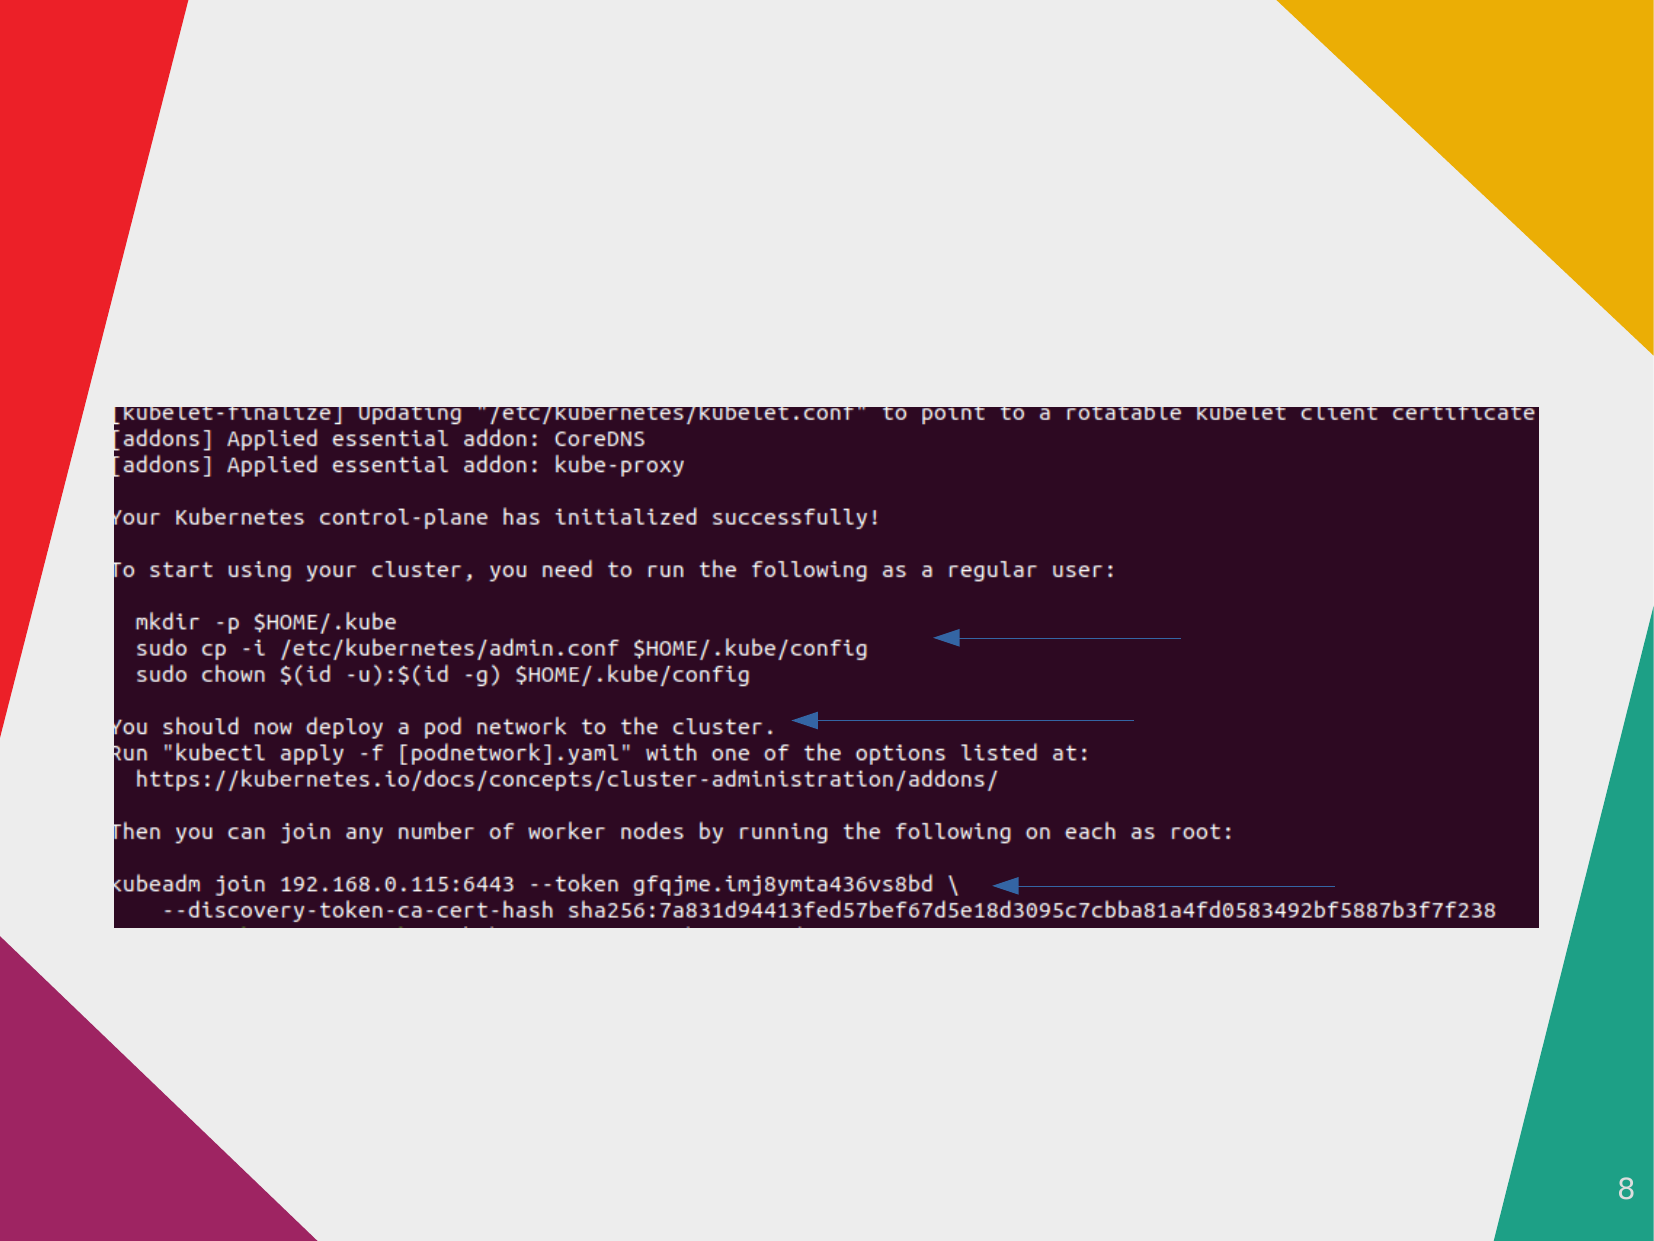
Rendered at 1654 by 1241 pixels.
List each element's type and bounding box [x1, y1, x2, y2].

picture [114, 407, 1539, 928]
